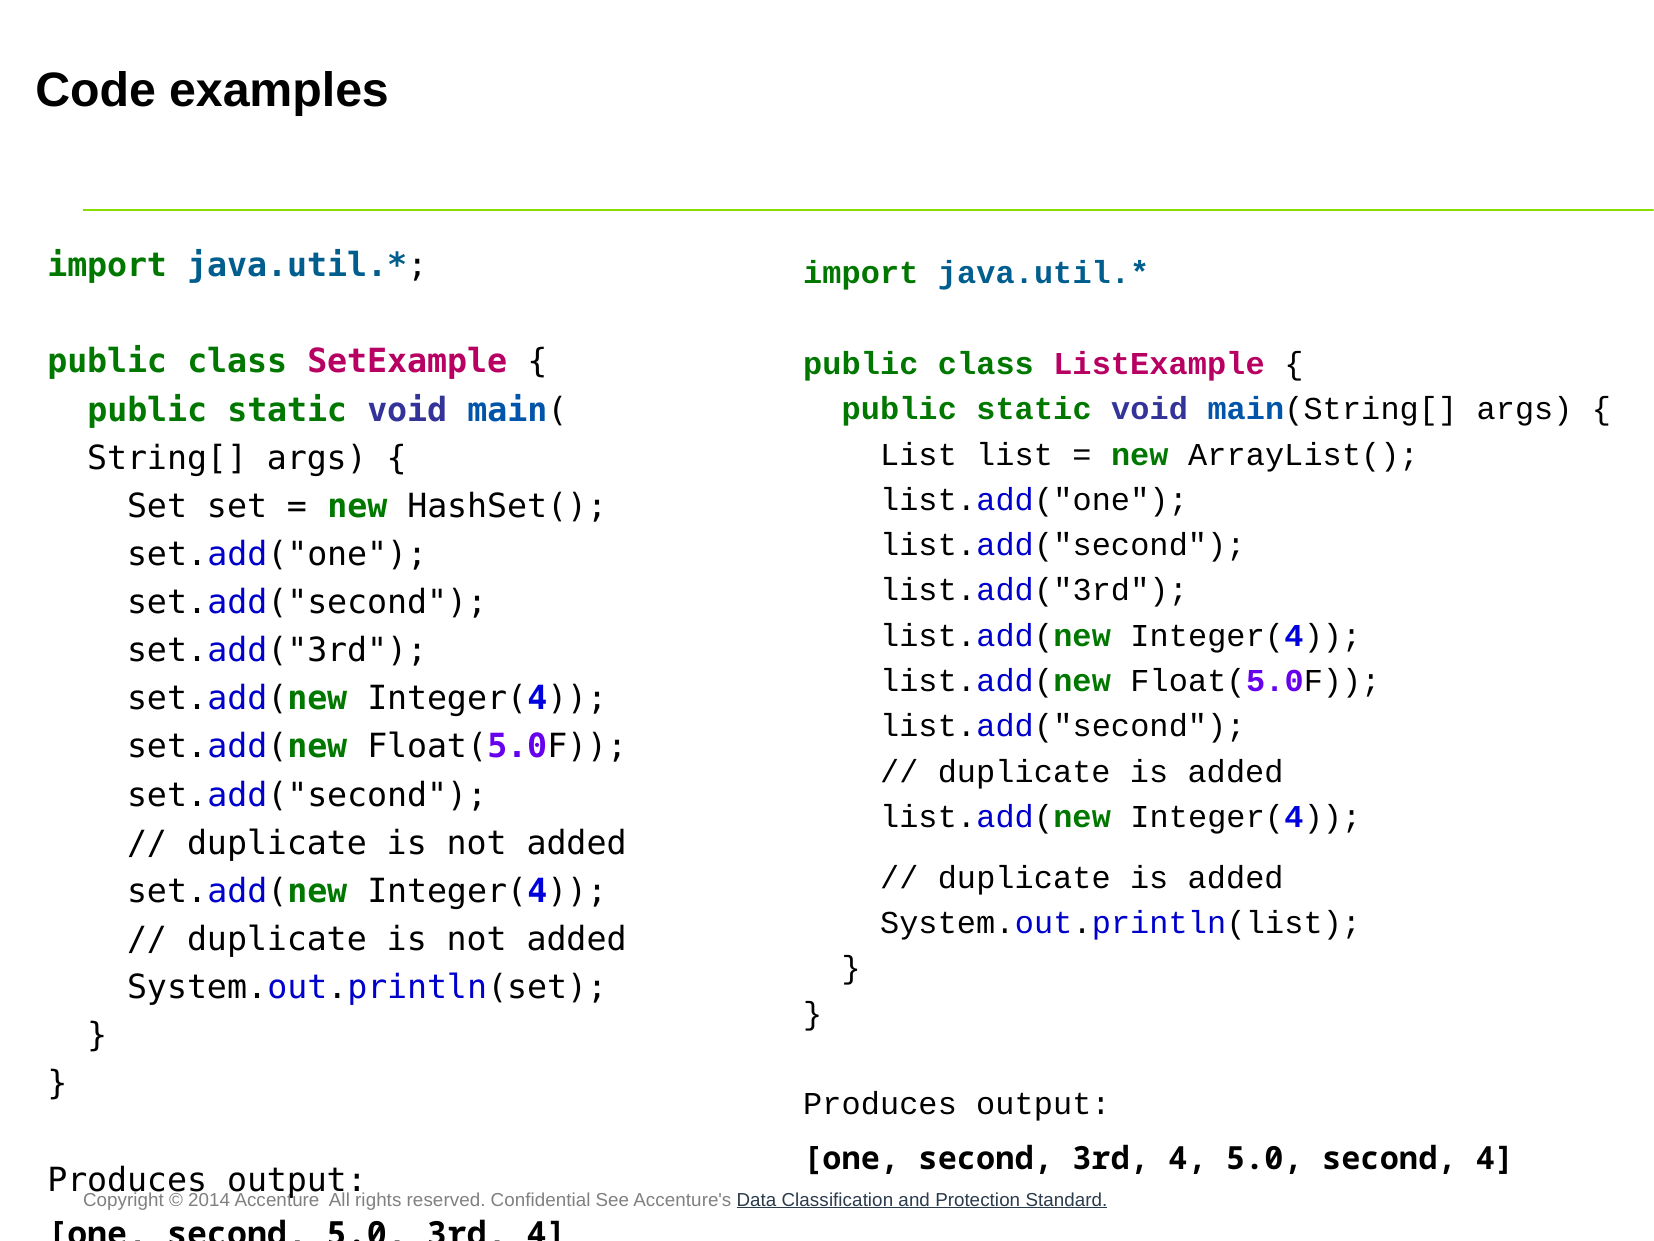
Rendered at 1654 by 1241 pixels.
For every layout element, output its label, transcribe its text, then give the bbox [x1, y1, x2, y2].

list import java.util.*; public class SetExample { public static void main( String[] args) { Set set = new HashSet(); set.add("one"); set.add("second"); set.add("3rd"); set.add(new Integer(4)); set.add(new Float(5.0F)); set.add("second"); // duplicate is not added set.add(new Integer(4)); // duplicate is not added System.out.println(set); } } Produces output: [one, second, 5.0, 3rd, 4] [47, 236, 815, 1241]
list import java.util.* public class ListExample { public static void main(String[] args) { List list = new ArrayList(); list.add("one"); list.add("second"); list.add("3rd"); list.add(new Integer(4)); list.add(new Float(5.0F)); list.add("second"); // duplicate is added list.add(new Integer(4)); // duplicate is added System.out.println(list); } } Produces output: [one, second, 3rd, 4, 5.0, second, 4] [803, 248, 1619, 1217]
title Code examples [35, 35, 1630, 145]
